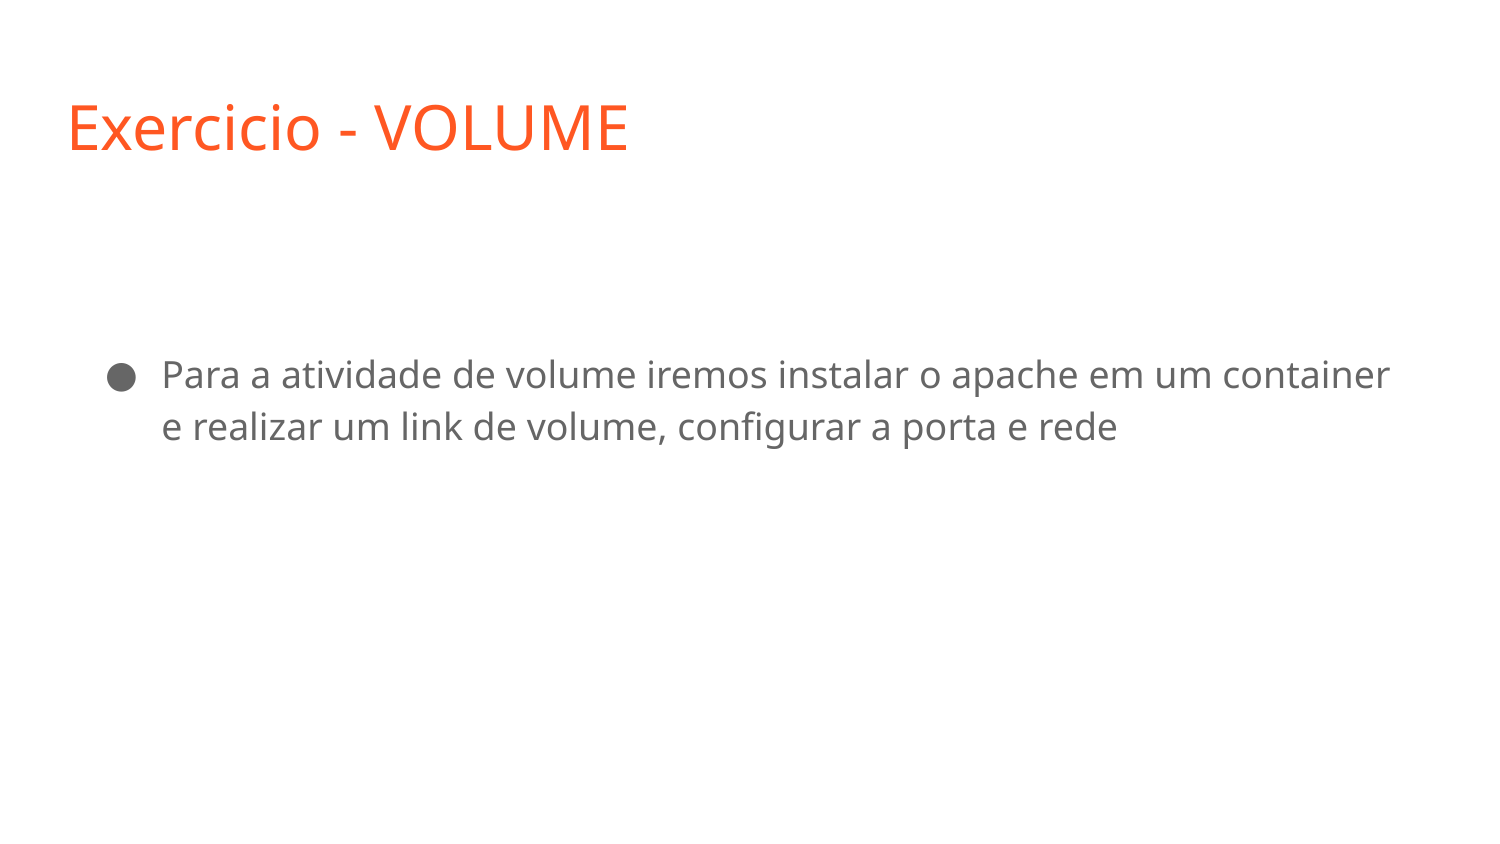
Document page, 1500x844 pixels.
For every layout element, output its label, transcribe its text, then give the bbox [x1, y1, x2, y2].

list Para a atividade de volume iremos instalar o apache em um container e realizar um link de volume, configurar a porta e rede [71, 329, 1429, 486]
title Exercicio - VOLUME [51, 72, 1449, 167]
